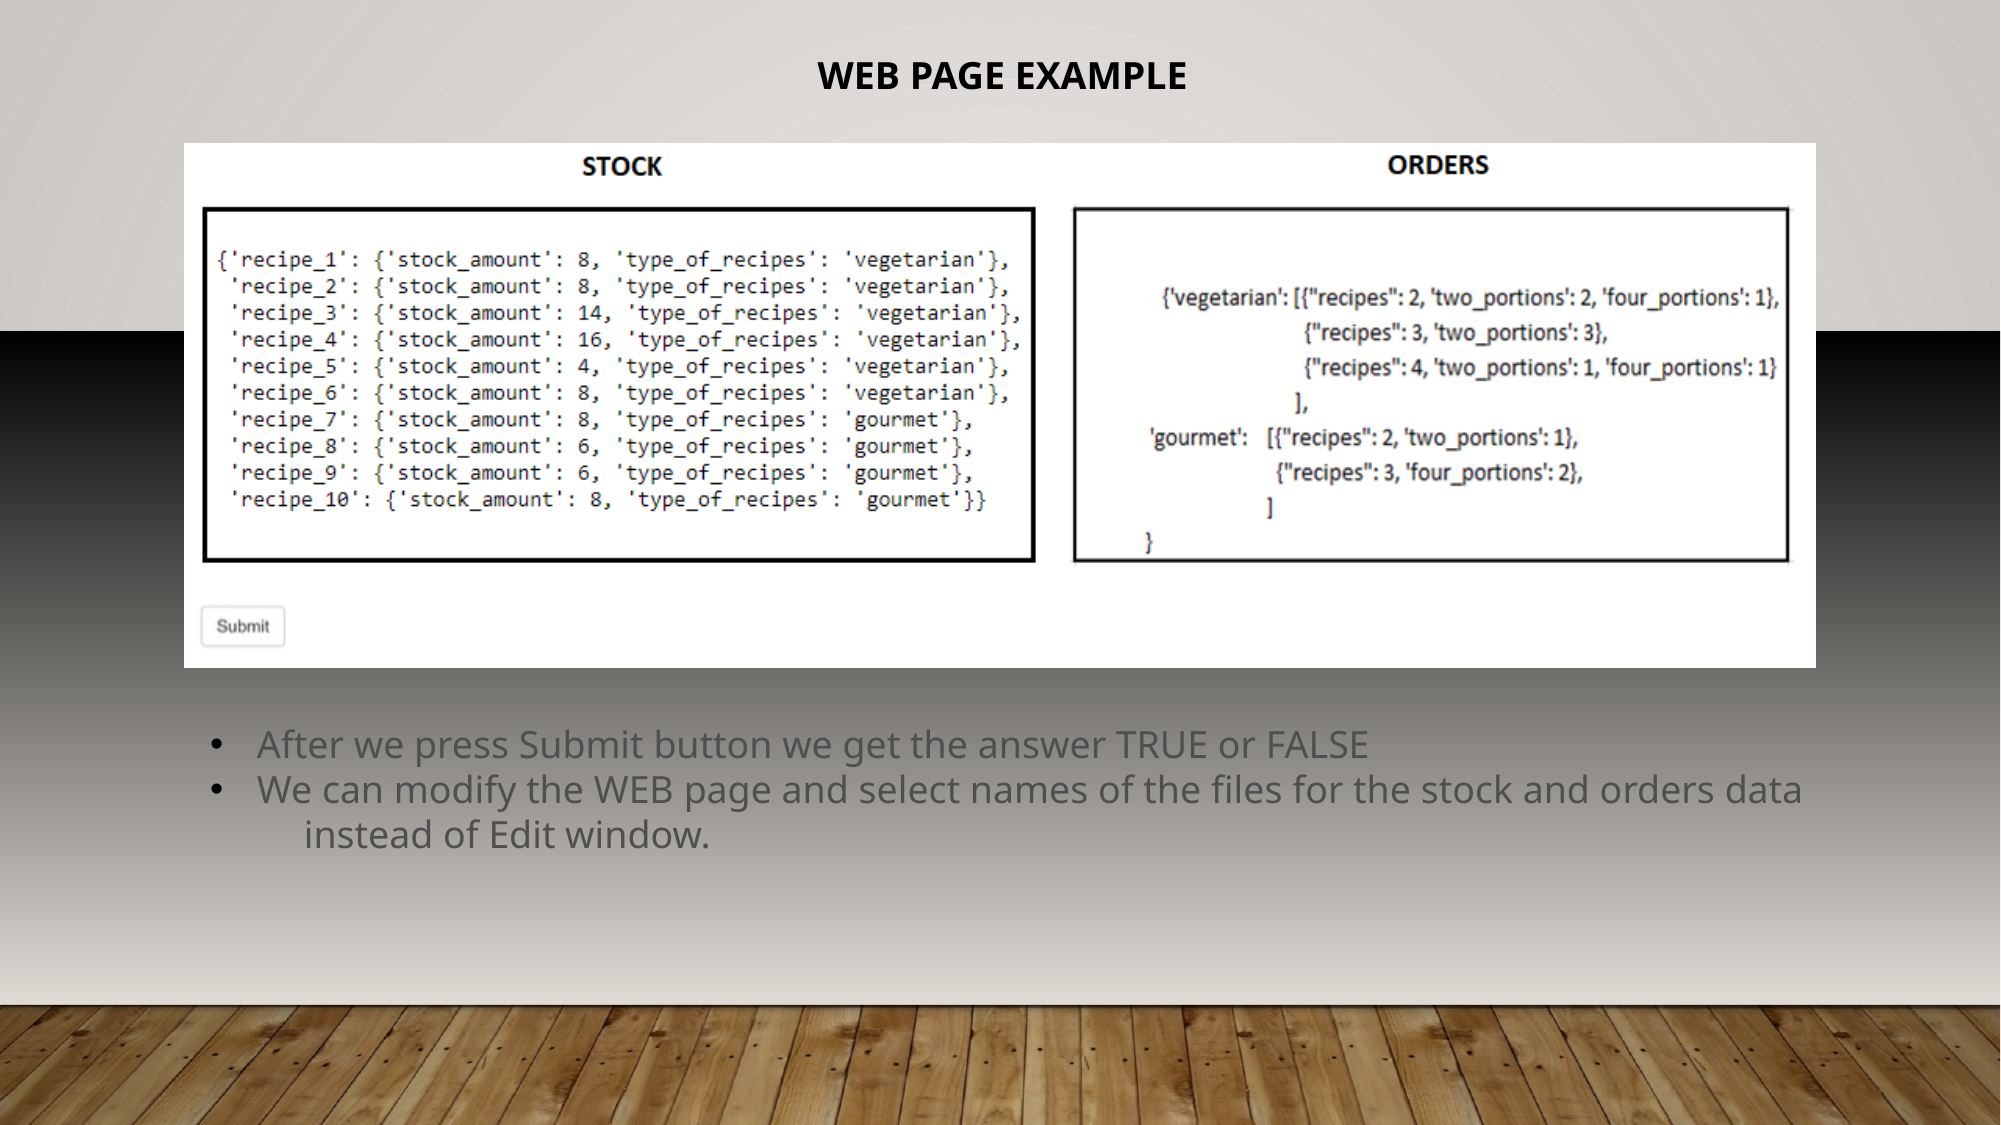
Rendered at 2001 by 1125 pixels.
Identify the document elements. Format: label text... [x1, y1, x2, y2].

picture [184, 143, 1816, 668]
text_box WEB PAGE EXAMPLE [2, 44, 2000, 105]
text_box After we press Submit button we get the answer TRUE or FALSE We can modify the WEB page and select names of the files for the stock and orders data instead of Edit window. [195, 713, 1827, 911]
